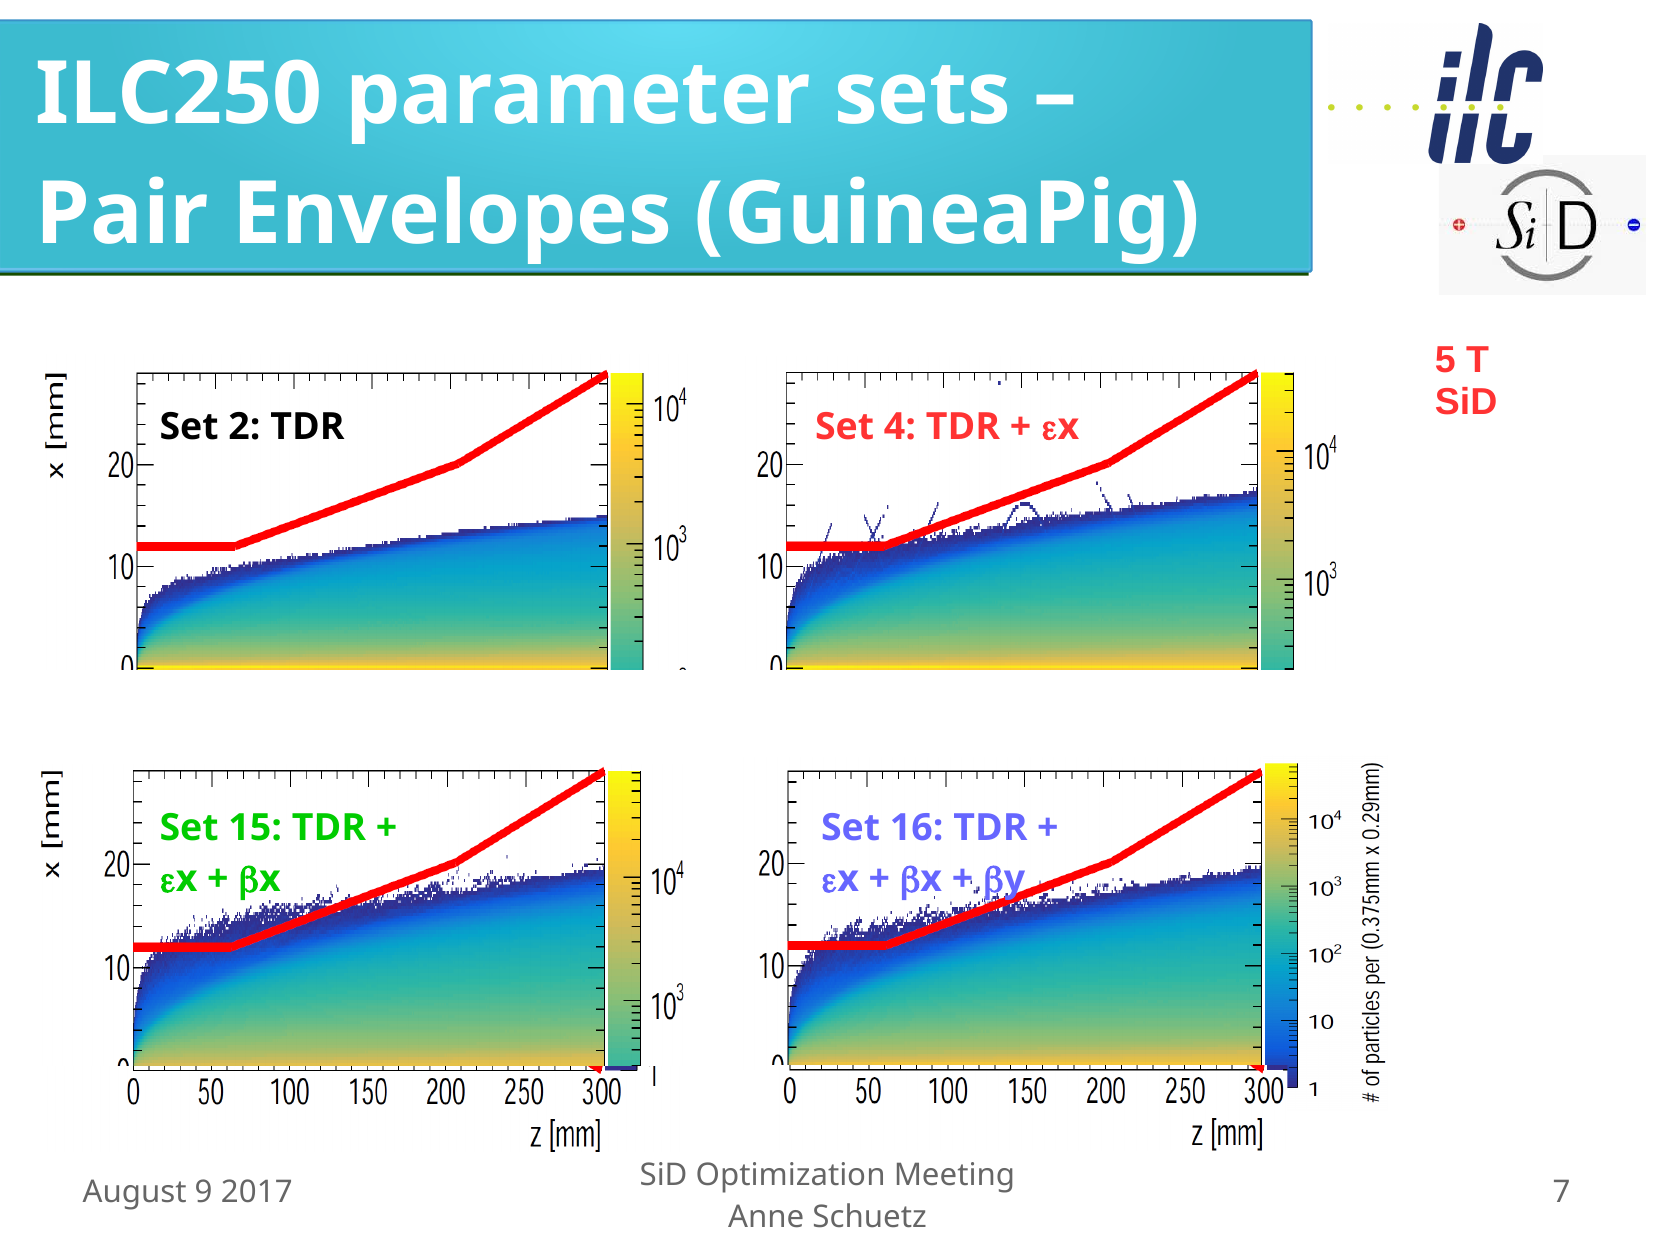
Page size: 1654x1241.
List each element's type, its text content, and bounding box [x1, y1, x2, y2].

picture [1328, 23, 1646, 295]
text_box Set 15: TDR + ex + bx [144, 793, 532, 917]
text_box 5 T SiD [1420, 330, 1513, 430]
picture [38, 354, 697, 670]
picture [744, 356, 1338, 670]
text_box Set 16: TDR + ex + bx + by [806, 793, 1193, 917]
text_box Set 4: TDR + ex [800, 391, 1099, 461]
picture [38, 764, 692, 1152]
title ILC250 parameter sets – Pair Envelopes (GuineaPig) [35, 23, 1235, 276]
picture [737, 755, 1388, 1151]
text_box Set 2: TDR [144, 391, 414, 461]
